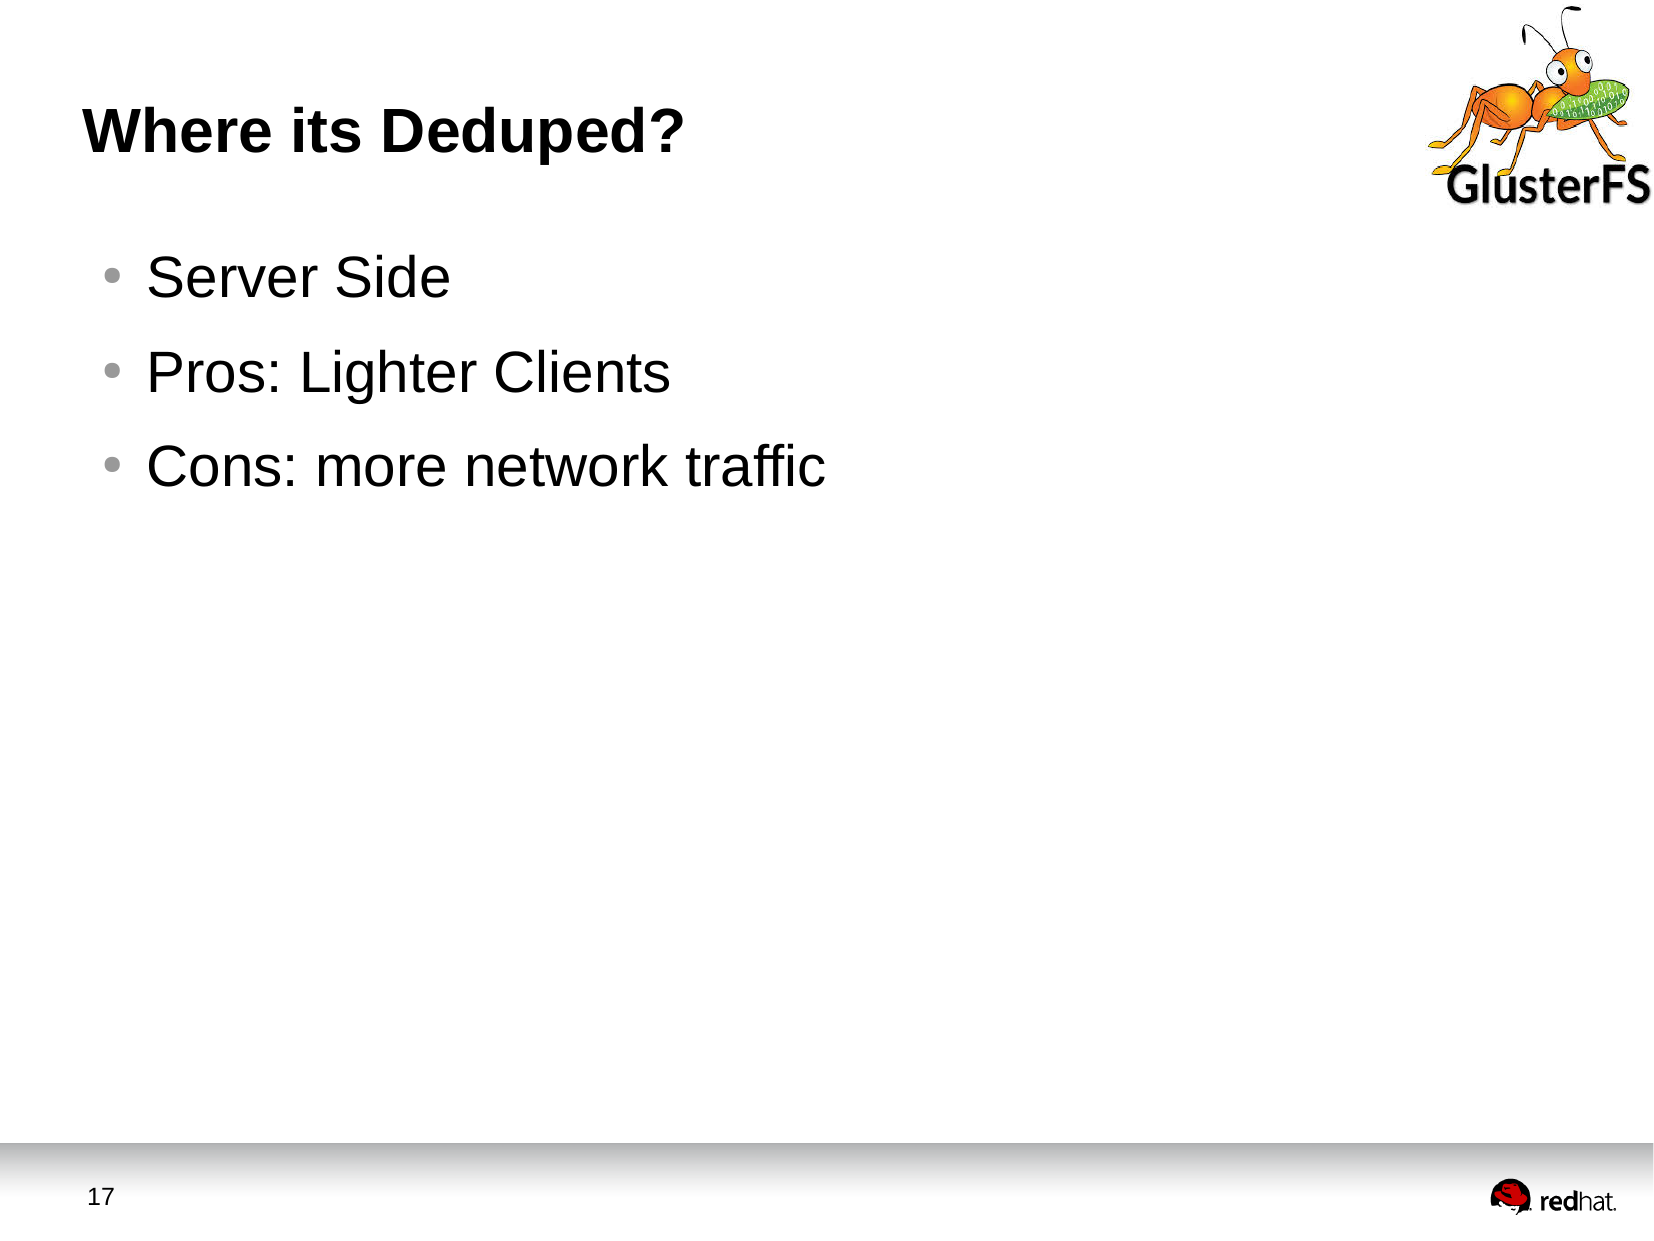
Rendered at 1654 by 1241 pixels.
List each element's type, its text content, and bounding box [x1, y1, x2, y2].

title Where its Deduped? [82, 37, 1426, 226]
picture [1425, 4, 1653, 208]
list Server Side Pros: Lighter Clients Cons: more network traffic [86, 244, 1576, 1039]
picture [0, 1143, 1654, 1241]
